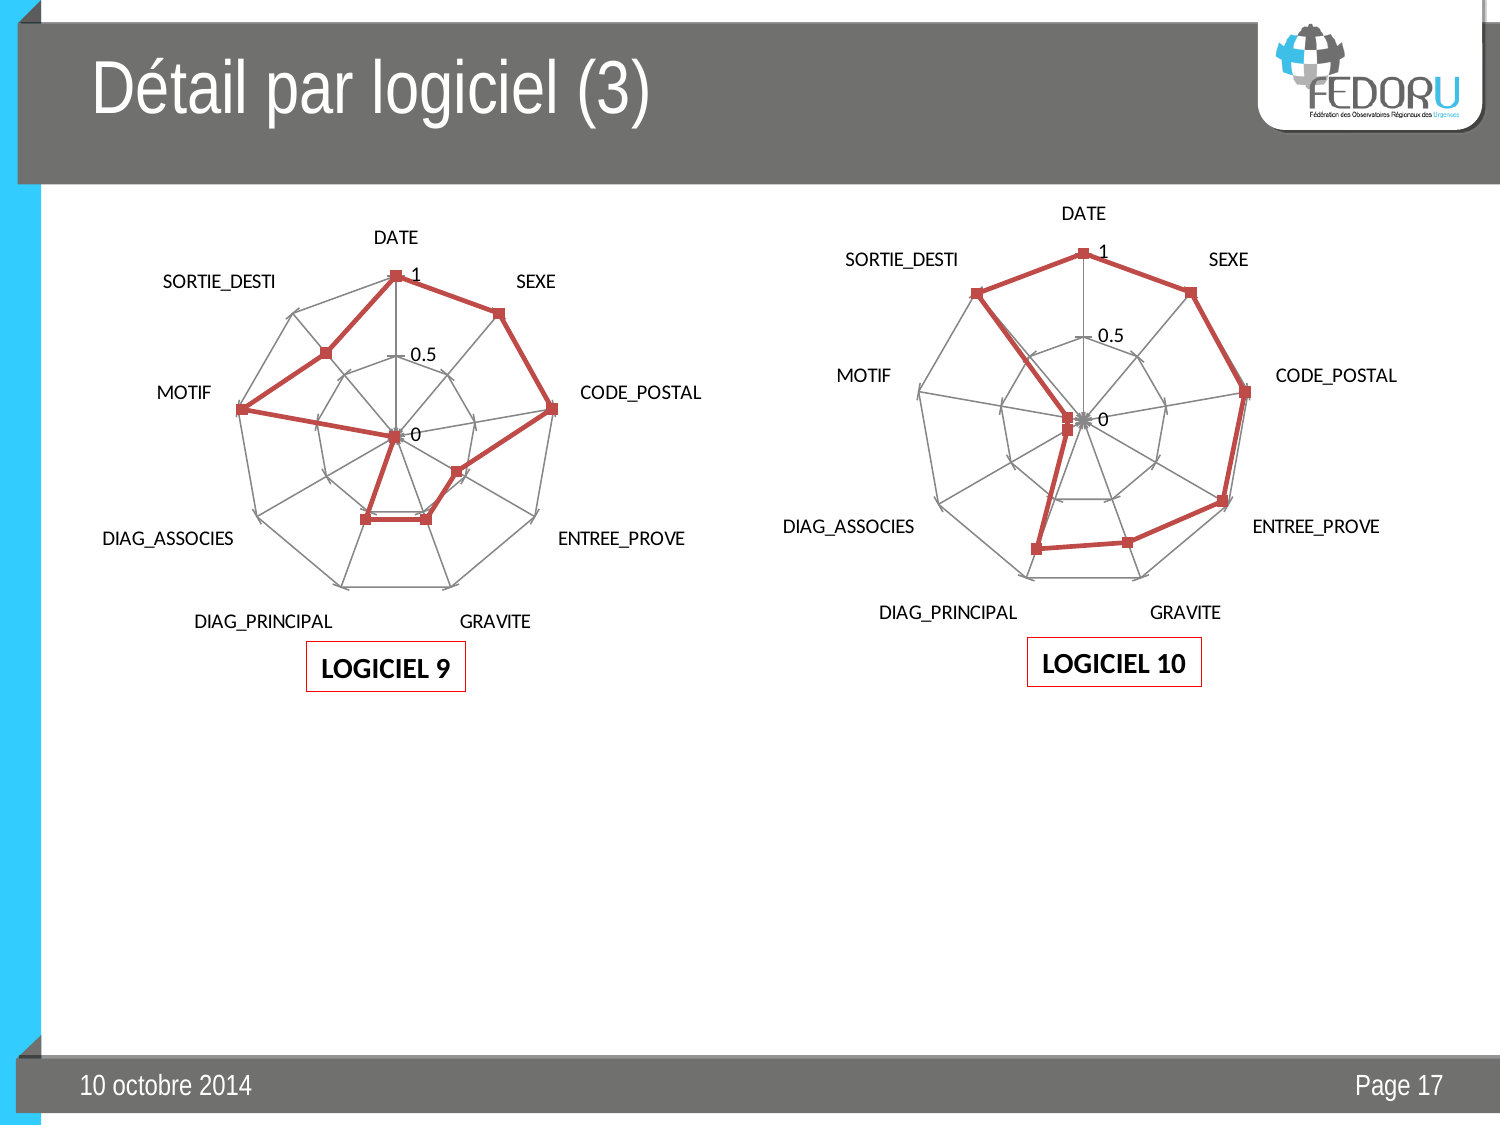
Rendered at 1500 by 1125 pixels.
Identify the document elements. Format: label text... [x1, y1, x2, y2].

text_box LOGICIEL 10 [1027, 637, 1202, 687]
title Détail par logiciel (3) [76, 30, 1223, 161]
text_box LOGICIEL 9 [306, 642, 466, 692]
text_box Page <numéro> [1316, 1058, 1459, 1106]
picture [1275, 20, 1459, 118]
chart [41, 196, 1453, 642]
text_box 10 octobre 2014 [64, 1058, 301, 1106]
